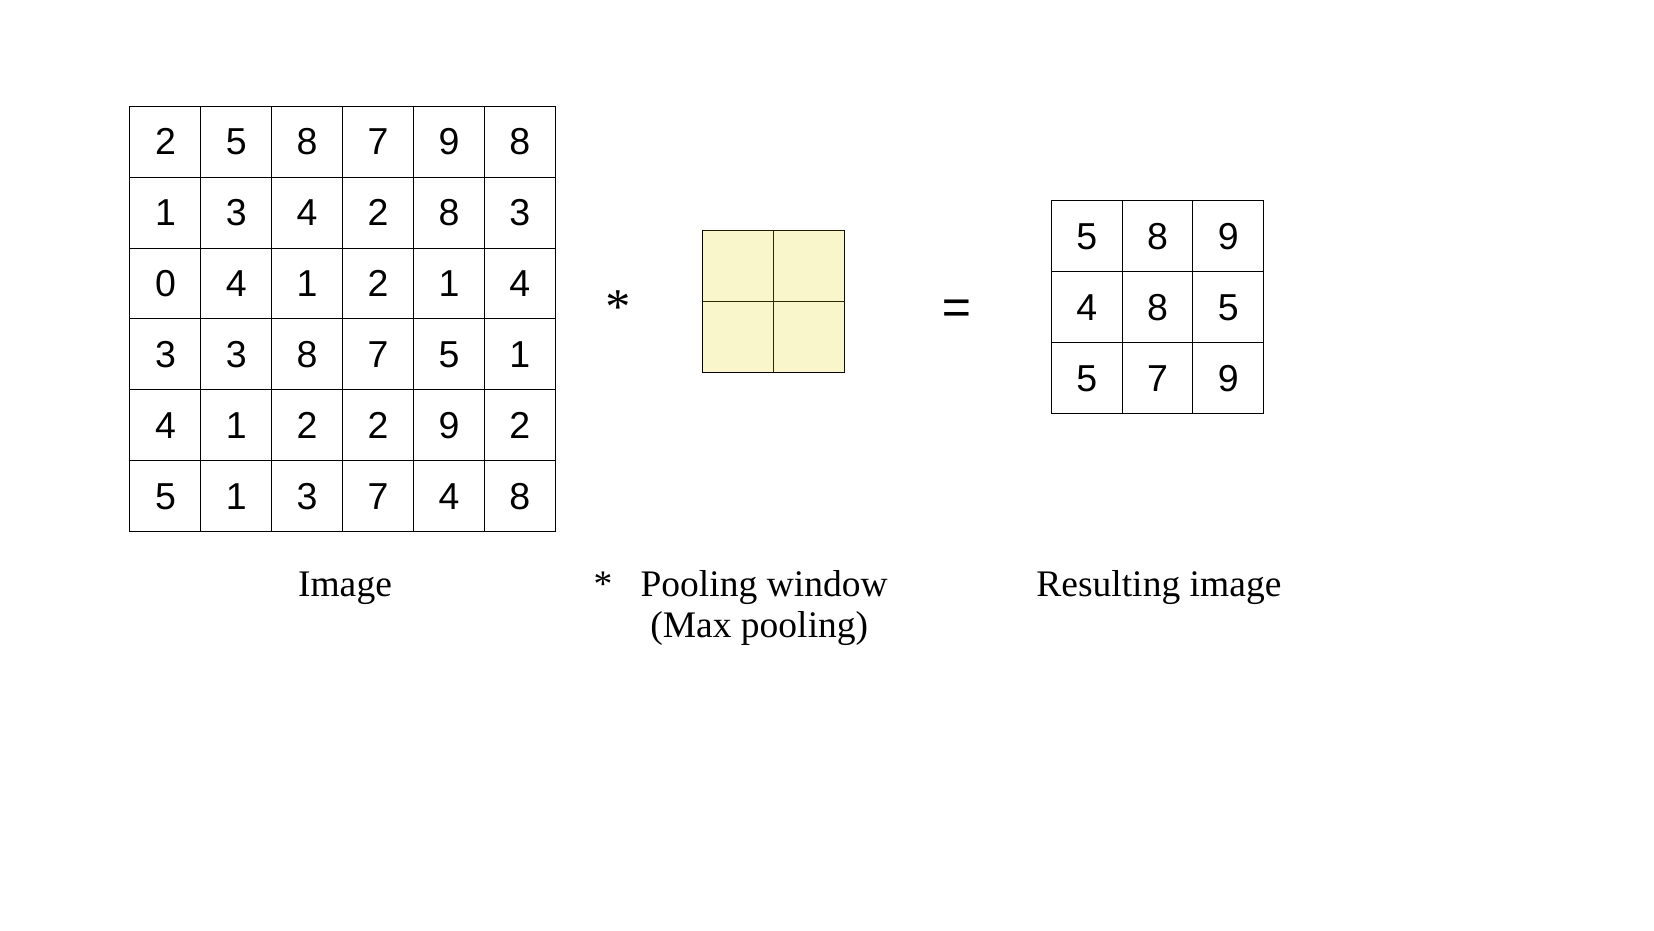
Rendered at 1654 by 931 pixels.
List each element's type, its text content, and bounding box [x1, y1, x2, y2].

text_box Image * Pooling window Resulting image (Max pooling) [283, 555, 1347, 653]
text_box 8 [1122, 200, 1192, 271]
text_box 8 [271, 318, 342, 389]
text_box 7 [342, 460, 413, 532]
text_box 8 [484, 460, 556, 532]
text_box 1 [129, 177, 200, 248]
text_box 3 [271, 460, 342, 532]
text_box 8 [413, 177, 484, 248]
text_box 4 [484, 248, 556, 319]
text_box = [927, 271, 975, 343]
text_box 4 [271, 177, 342, 248]
text_box 8 [1122, 271, 1192, 342]
text_box 2 [342, 389, 413, 460]
text_box 3 [484, 177, 556, 248]
text_box 5 [200, 106, 271, 177]
text_box 5 [413, 319, 484, 389]
text_box 2 [129, 106, 200, 177]
text_box 2 [271, 389, 342, 460]
text_box 2 [342, 177, 413, 248]
text_box 2 [484, 389, 556, 460]
text_box 1 [413, 248, 484, 319]
text_box [702, 230, 845, 373]
text_box 5 [1192, 271, 1264, 342]
text_box 1 [200, 460, 271, 532]
text_box 3 [200, 318, 271, 389]
text_box 1 [484, 319, 556, 389]
text_box 9 [413, 389, 484, 460]
text_box 0 [129, 248, 200, 318]
text_box 4 [413, 460, 484, 532]
text_box 5 [1051, 342, 1122, 414]
text_box 1 [200, 389, 271, 460]
text_box 3 [200, 177, 271, 248]
text_box 7 [342, 106, 413, 177]
text_box 7 [342, 319, 413, 389]
text_box 5 [129, 460, 200, 532]
text_box 4 [1051, 271, 1122, 342]
text_box 2 [342, 248, 413, 319]
text_box 8 [271, 106, 342, 177]
text_box 3 [129, 318, 200, 389]
text_box 4 [200, 248, 271, 318]
text_box 7 [1122, 342, 1192, 414]
text_box 1 [271, 248, 342, 318]
text_box * [590, 271, 638, 342]
text_box 5 [1051, 200, 1122, 271]
text_box 9 [1192, 200, 1264, 271]
text_box 4 [129, 389, 200, 460]
text_box 8 [484, 106, 556, 177]
text_box 9 [413, 106, 484, 177]
text_box 9 [1192, 342, 1264, 414]
